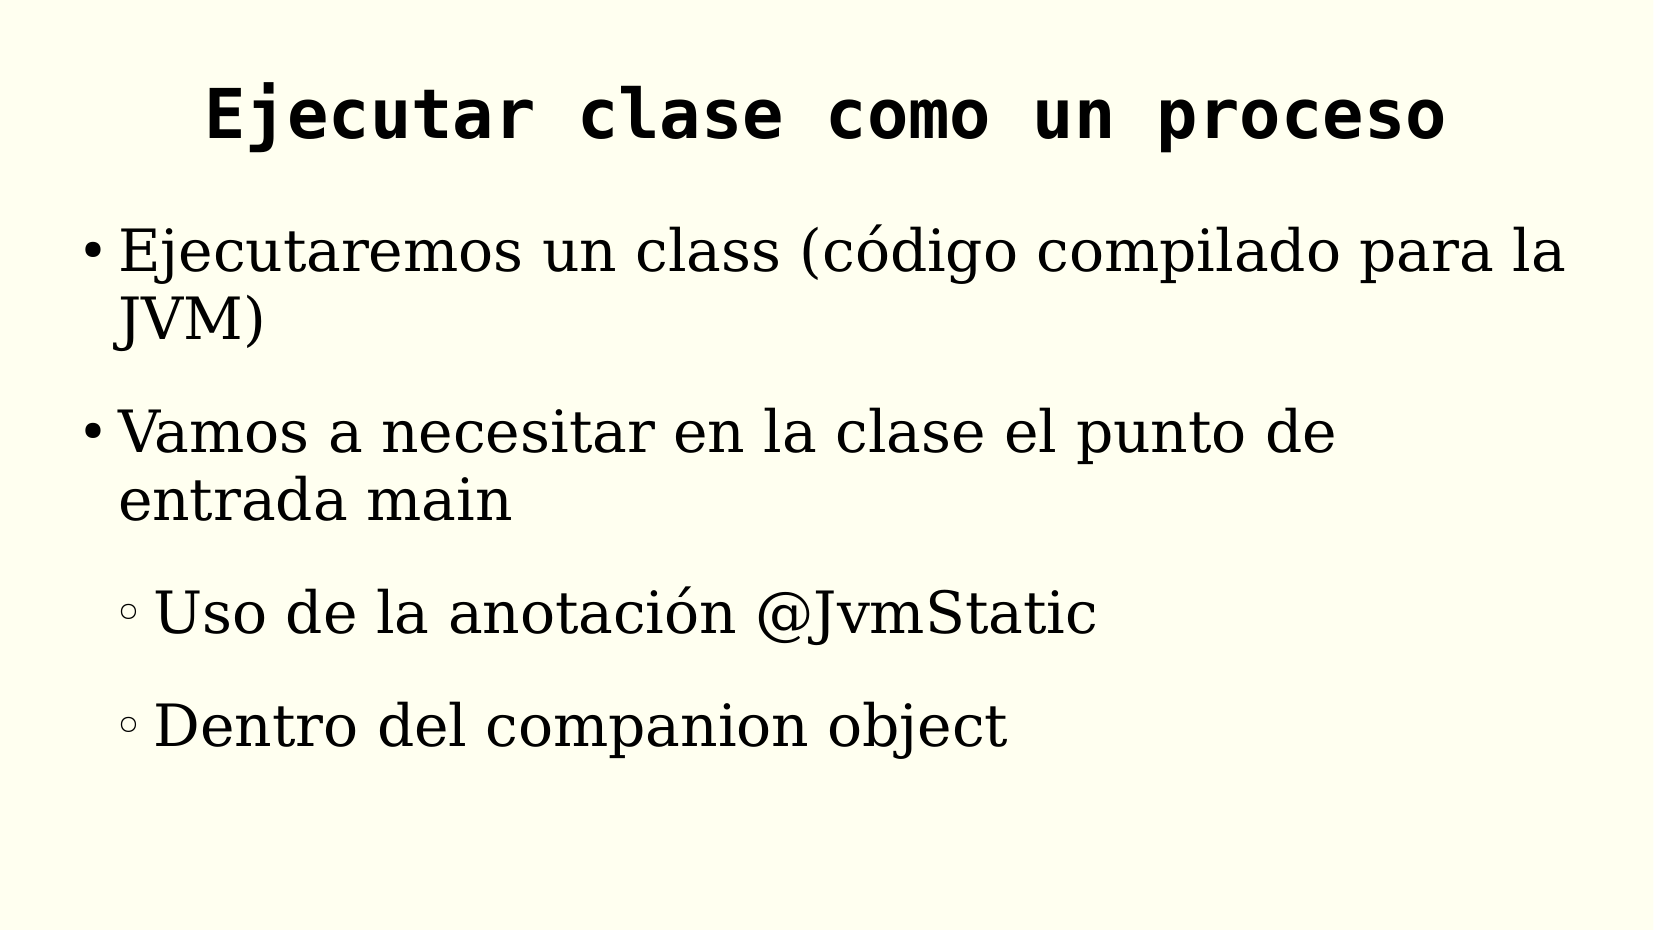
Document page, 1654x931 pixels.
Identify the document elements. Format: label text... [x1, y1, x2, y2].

title Ejecutar clase como un proceso [82, 37, 1571, 193]
list Ejecutaremos un class (código compilado para la JVM) Vamos a necesitar en la clase el punto de entrada main Uso de la anotación @JvmStatic Dentro del companion object [82, 217, 1571, 839]
